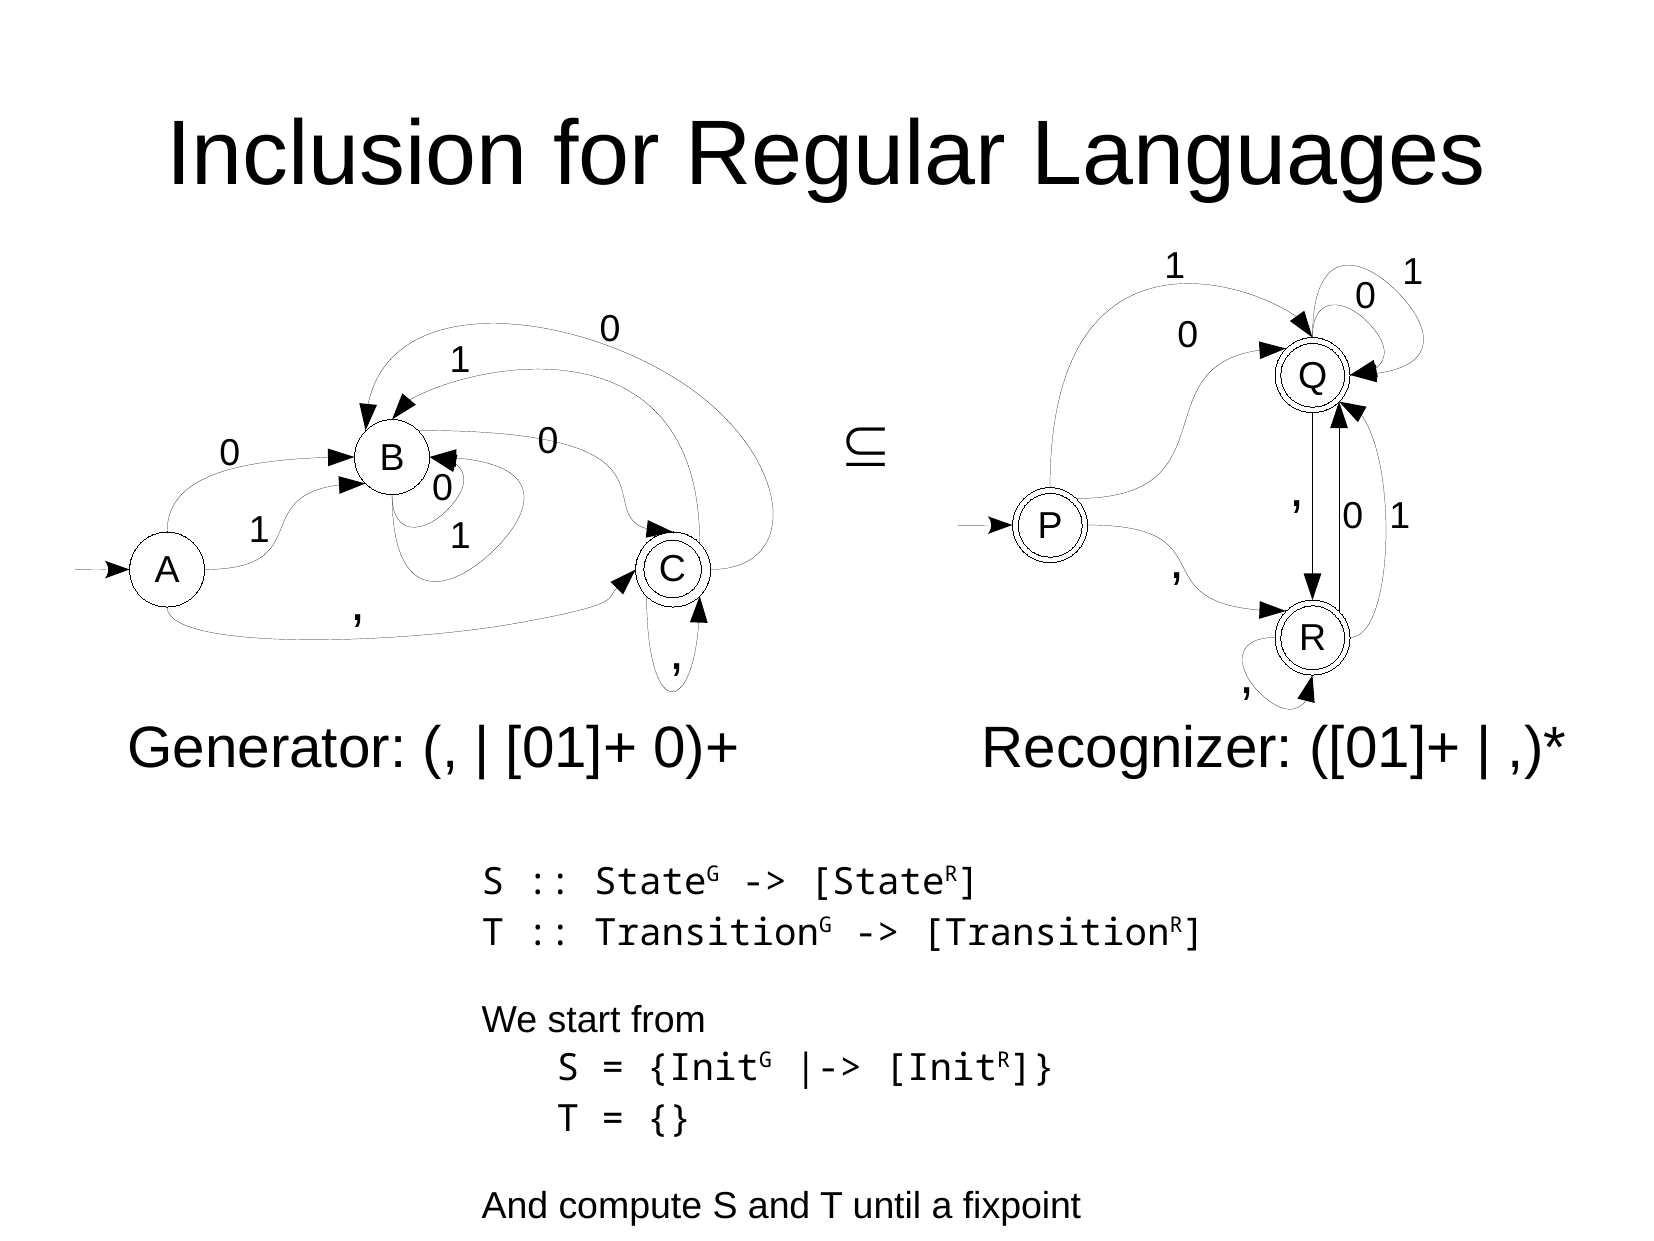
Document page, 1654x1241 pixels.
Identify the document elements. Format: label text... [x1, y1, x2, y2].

text_box 0 [584, 300, 636, 357]
text_box 1 [234, 500, 285, 558]
text_box S :: StateG -> [StateR] T :: TransitionG -> [TransitionR] We start from S = {InitG |-> [InitR]} T = {} And compute S and T until a fixpoint [466, 846, 1220, 1180]
text_box P [1018, 493, 1083, 558]
text_box R [1280, 605, 1345, 670]
text_box 1 [1387, 243, 1438, 301]
text_box Q [1280, 343, 1345, 408]
text_box , [335, 564, 380, 640]
text_box 1 [1378, 487, 1426, 545]
text_box 0 [522, 412, 574, 470]
text_box 0 [1327, 487, 1378, 545]
text_box B [354, 419, 430, 495]
text_box 1 [1149, 236, 1201, 294]
text_box [1275, 337, 1350, 413]
text_box , [1275, 450, 1320, 526]
text_box , [654, 613, 711, 689]
text_box , [1224, 637, 1270, 713]
text_box Recognizer: ([01]+ | ,)* [967, 707, 1643, 788]
text_box Generator: (, | [01]+ 0)+ [112, 707, 901, 788]
text_box [1275, 600, 1351, 676]
text_box A [129, 532, 205, 607]
text_box 1 [435, 506, 486, 564]
text_box 0 [1340, 266, 1391, 324]
title Inclusion for Regular Languages [82, 56, 1571, 250]
text_box 0 [204, 424, 255, 481]
text_box 1 [434, 331, 486, 388]
text_box [1012, 487, 1088, 563]
text_box [635, 532, 711, 608]
text_box , [1154, 522, 1200, 598]
text_box C [643, 540, 702, 598]
text_box 0 [417, 459, 468, 517]
text_box 0 [1162, 305, 1213, 363]
text_box  [825, 412, 976, 515]
